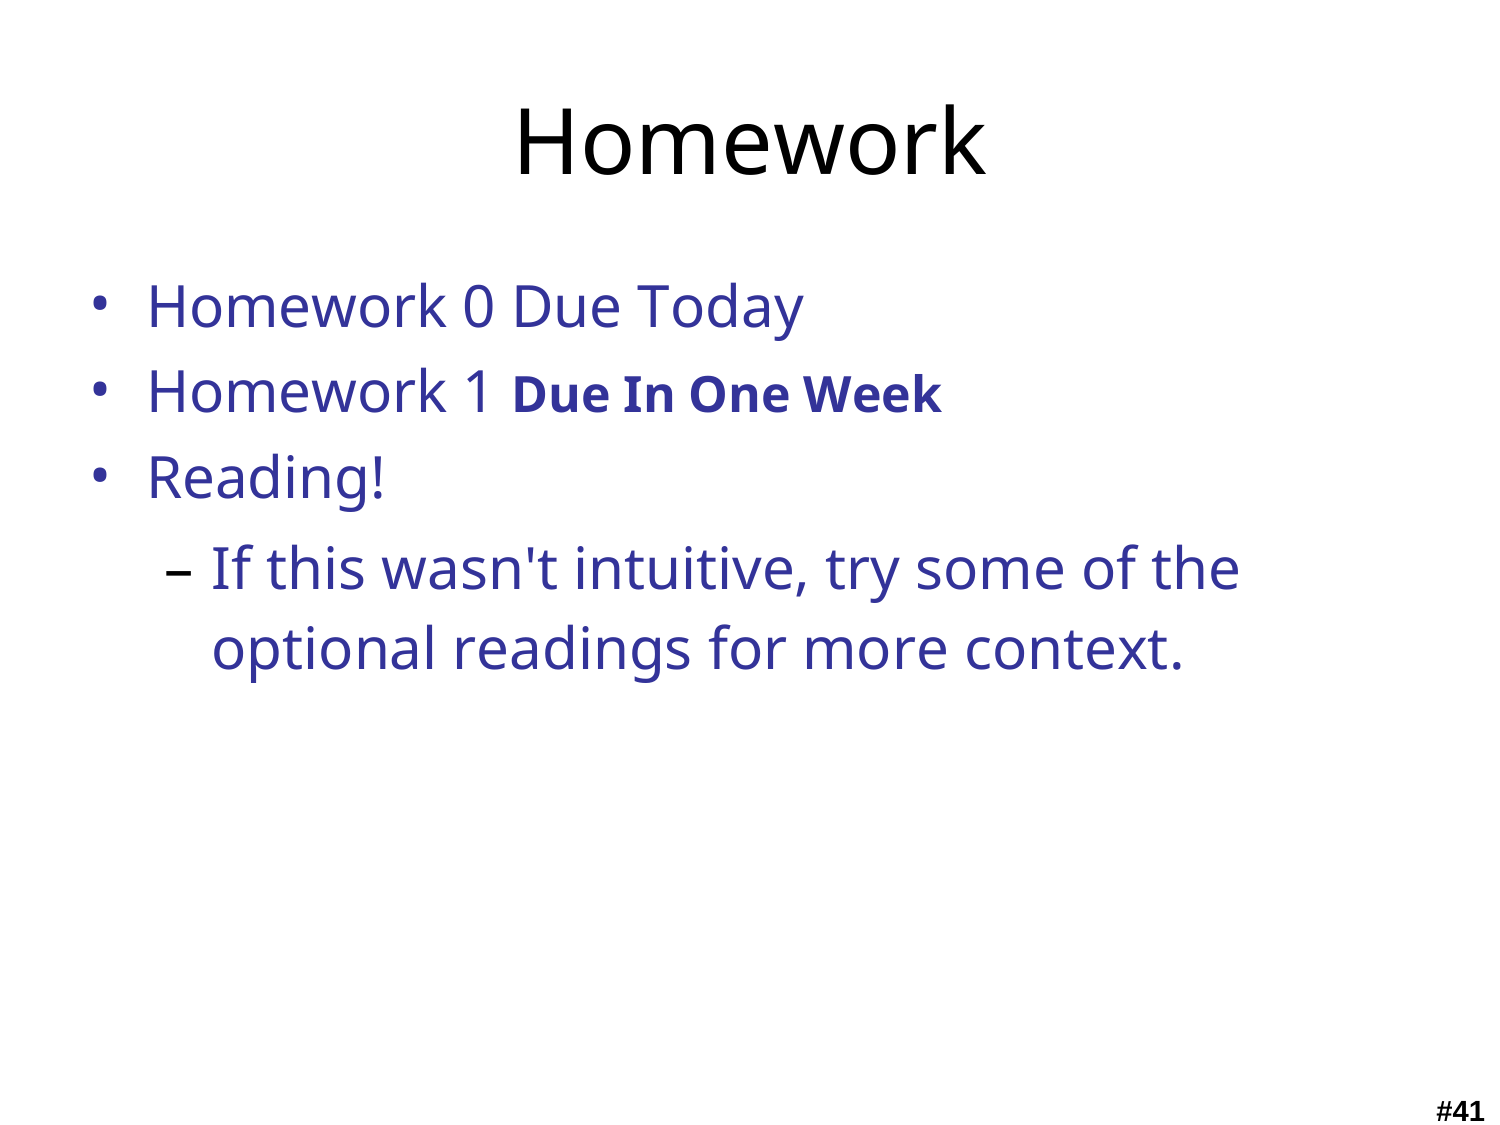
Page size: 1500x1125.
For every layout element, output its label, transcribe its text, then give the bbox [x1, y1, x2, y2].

list Homework 0 Due Today Homework 1 Due In One Week Reading! If this wasn't intuitive, try some of the optional readings for more context. [75, 262, 1426, 1006]
title Homework [75, 45, 1426, 233]
